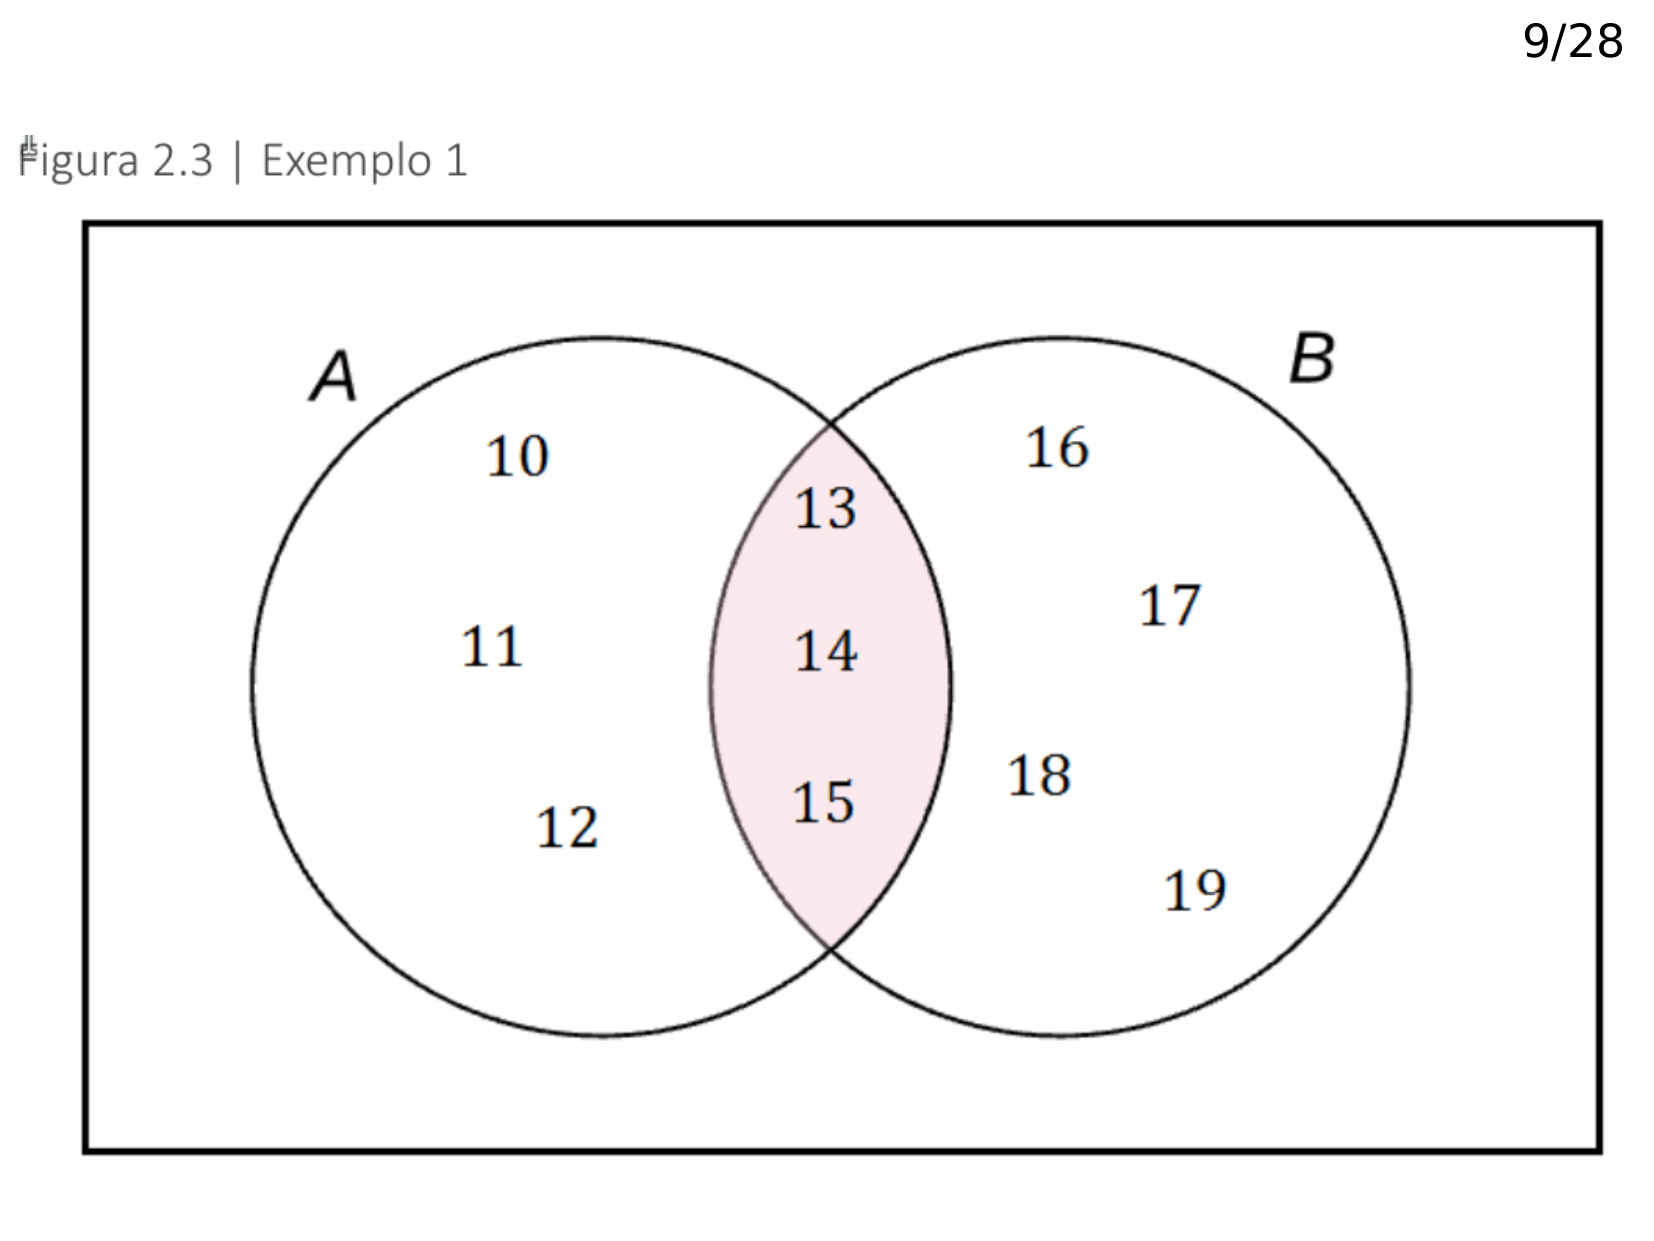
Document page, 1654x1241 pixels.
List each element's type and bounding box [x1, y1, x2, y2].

picture [11, 135, 1614, 1163]
